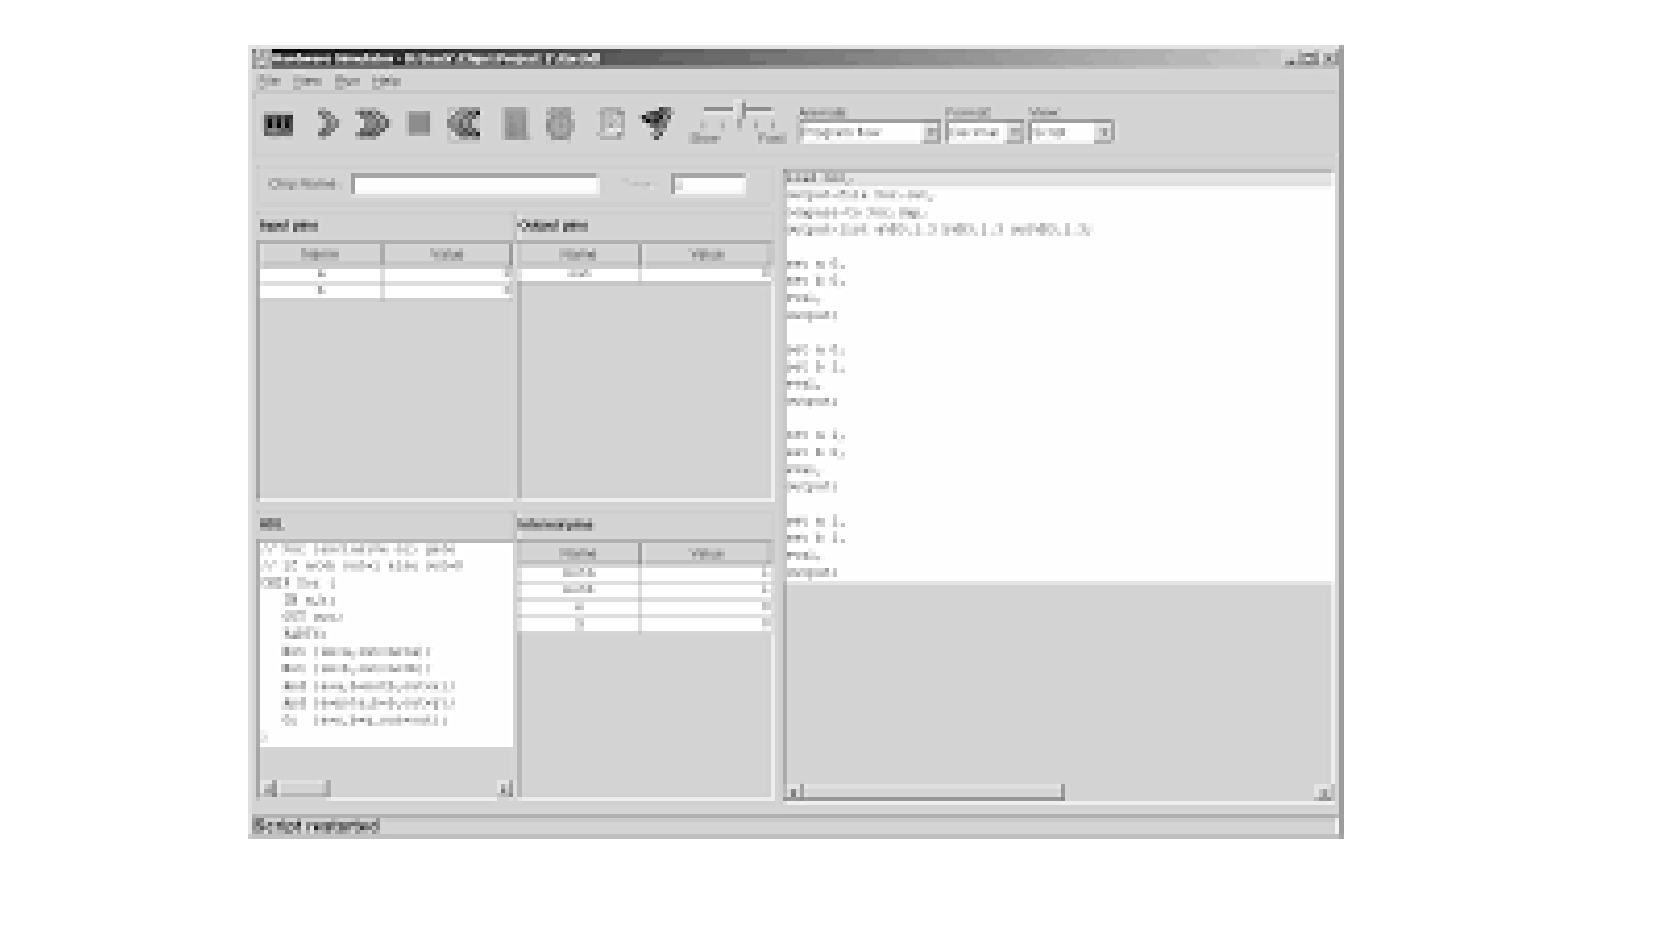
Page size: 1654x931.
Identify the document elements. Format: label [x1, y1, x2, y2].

picture [248, 45, 1344, 839]
